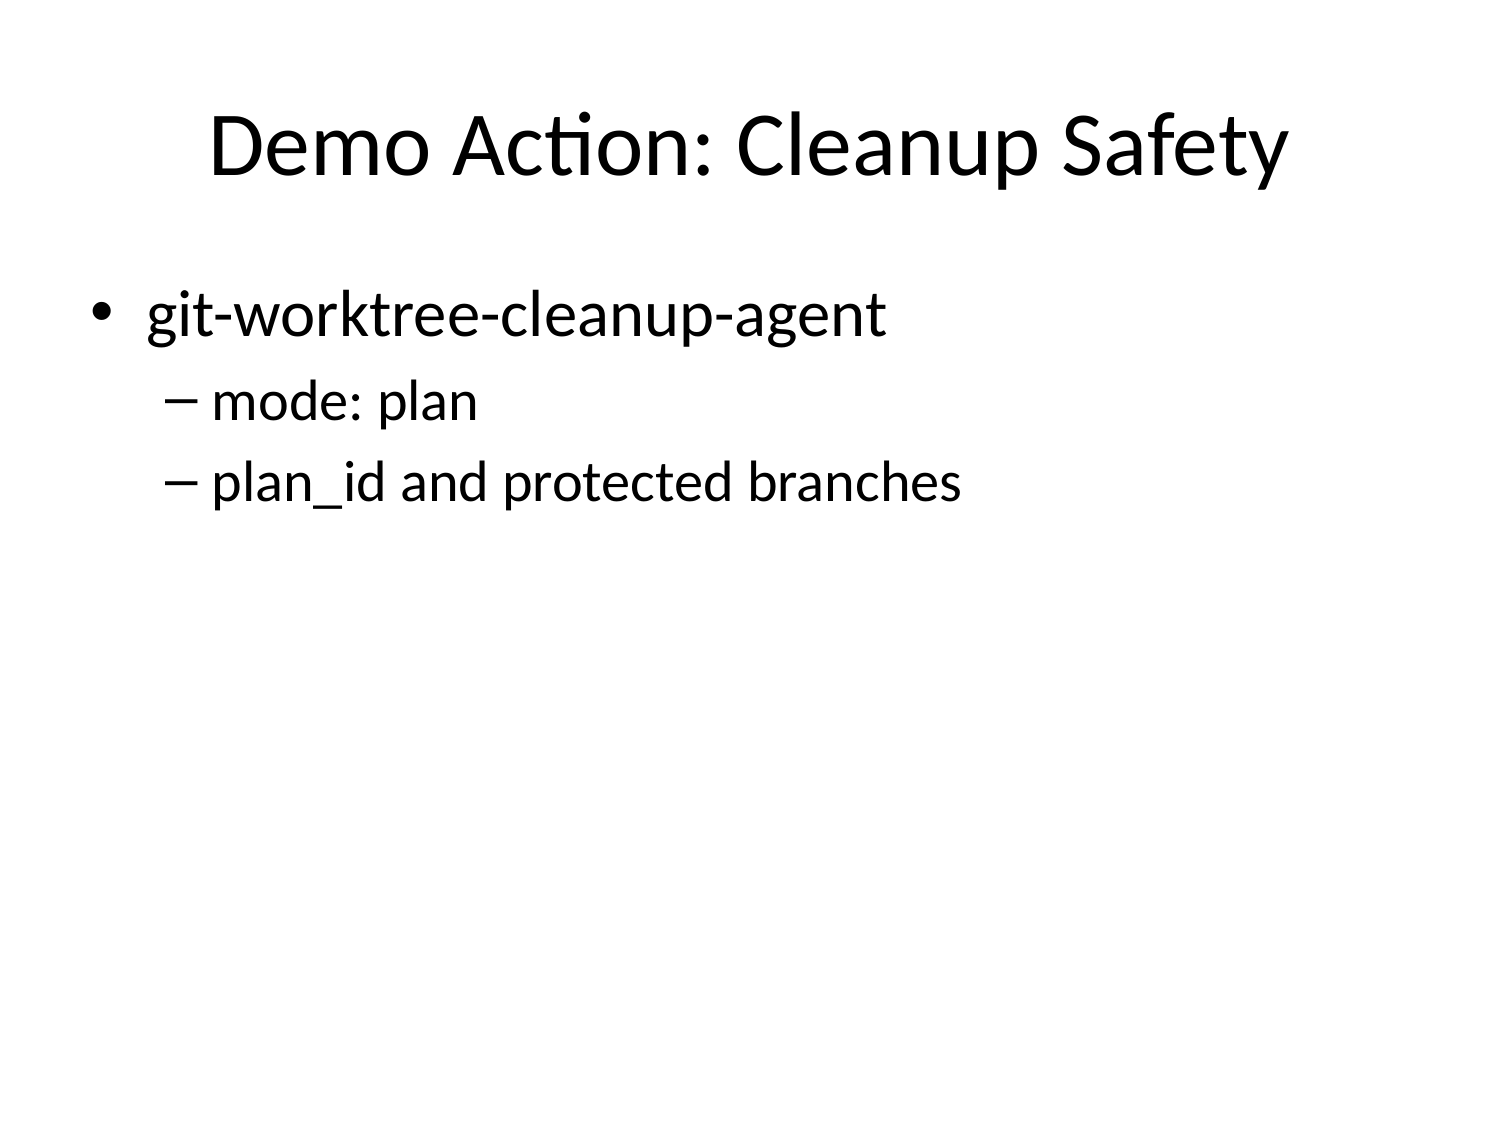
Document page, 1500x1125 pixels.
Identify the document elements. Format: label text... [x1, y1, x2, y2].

list git-worktree-cleanup-agent mode: plan plan_id and protected branches [75, 262, 1425, 1005]
title Demo Action: Cleanup Safety [75, 45, 1425, 233]
